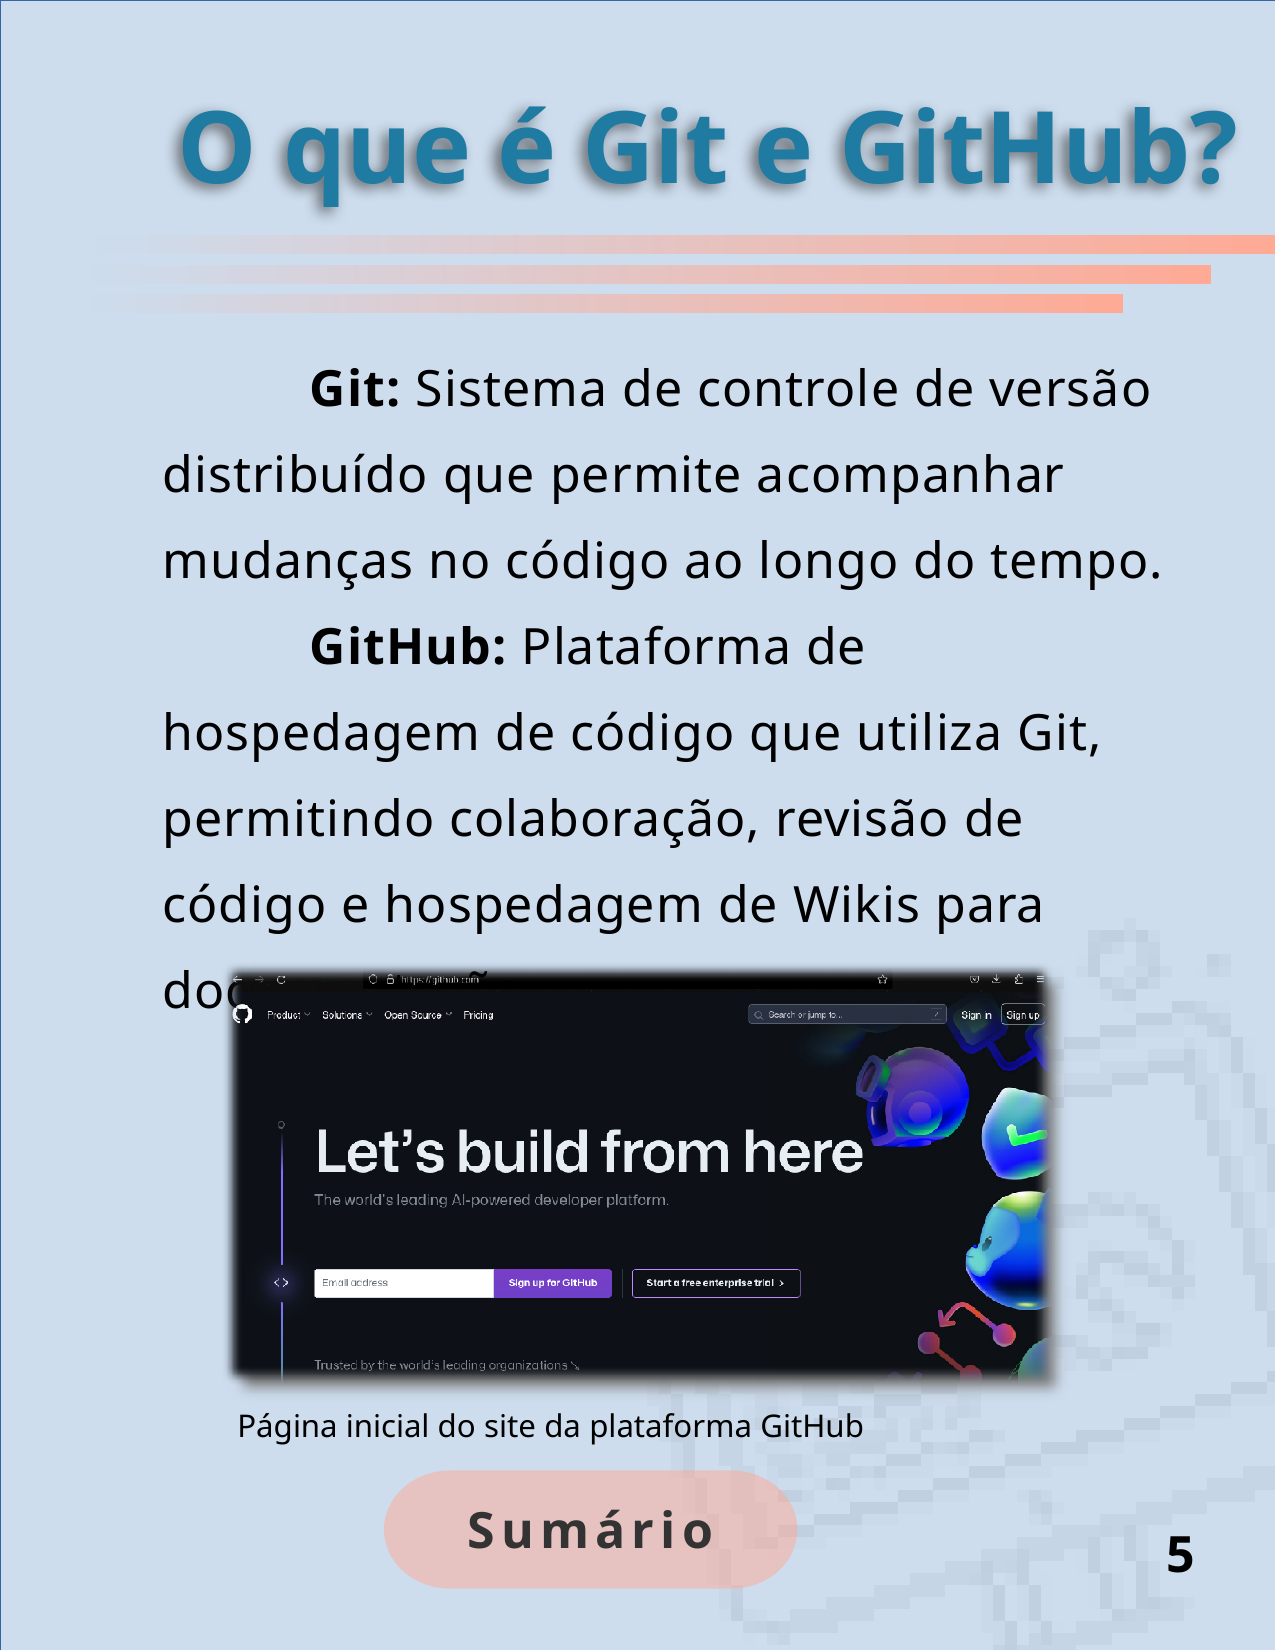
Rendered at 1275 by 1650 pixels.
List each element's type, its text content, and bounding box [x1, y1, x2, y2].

text_box 5 [1151, 1511, 1241, 1577]
picture [222, 962, 1053, 1385]
text_box O que é Git e GitHub? [163, 59, 1262, 221]
text_box [0, 0, 1275, 1650]
text_box Git: Sistema de controle de versão distribuído que permite acompanhar mudanças no código ao longo do tempo. GitHub: Plataforma de hospedagem de código que utiliza Git, permitindo colaboração, revisão de código e hospedagem de Wikis para documentação. [147, 346, 1211, 953]
text_box Página inicial do site da plataforma GitHub [222, 1396, 906, 1443]
text_box Sumário [383, 1470, 798, 1589]
